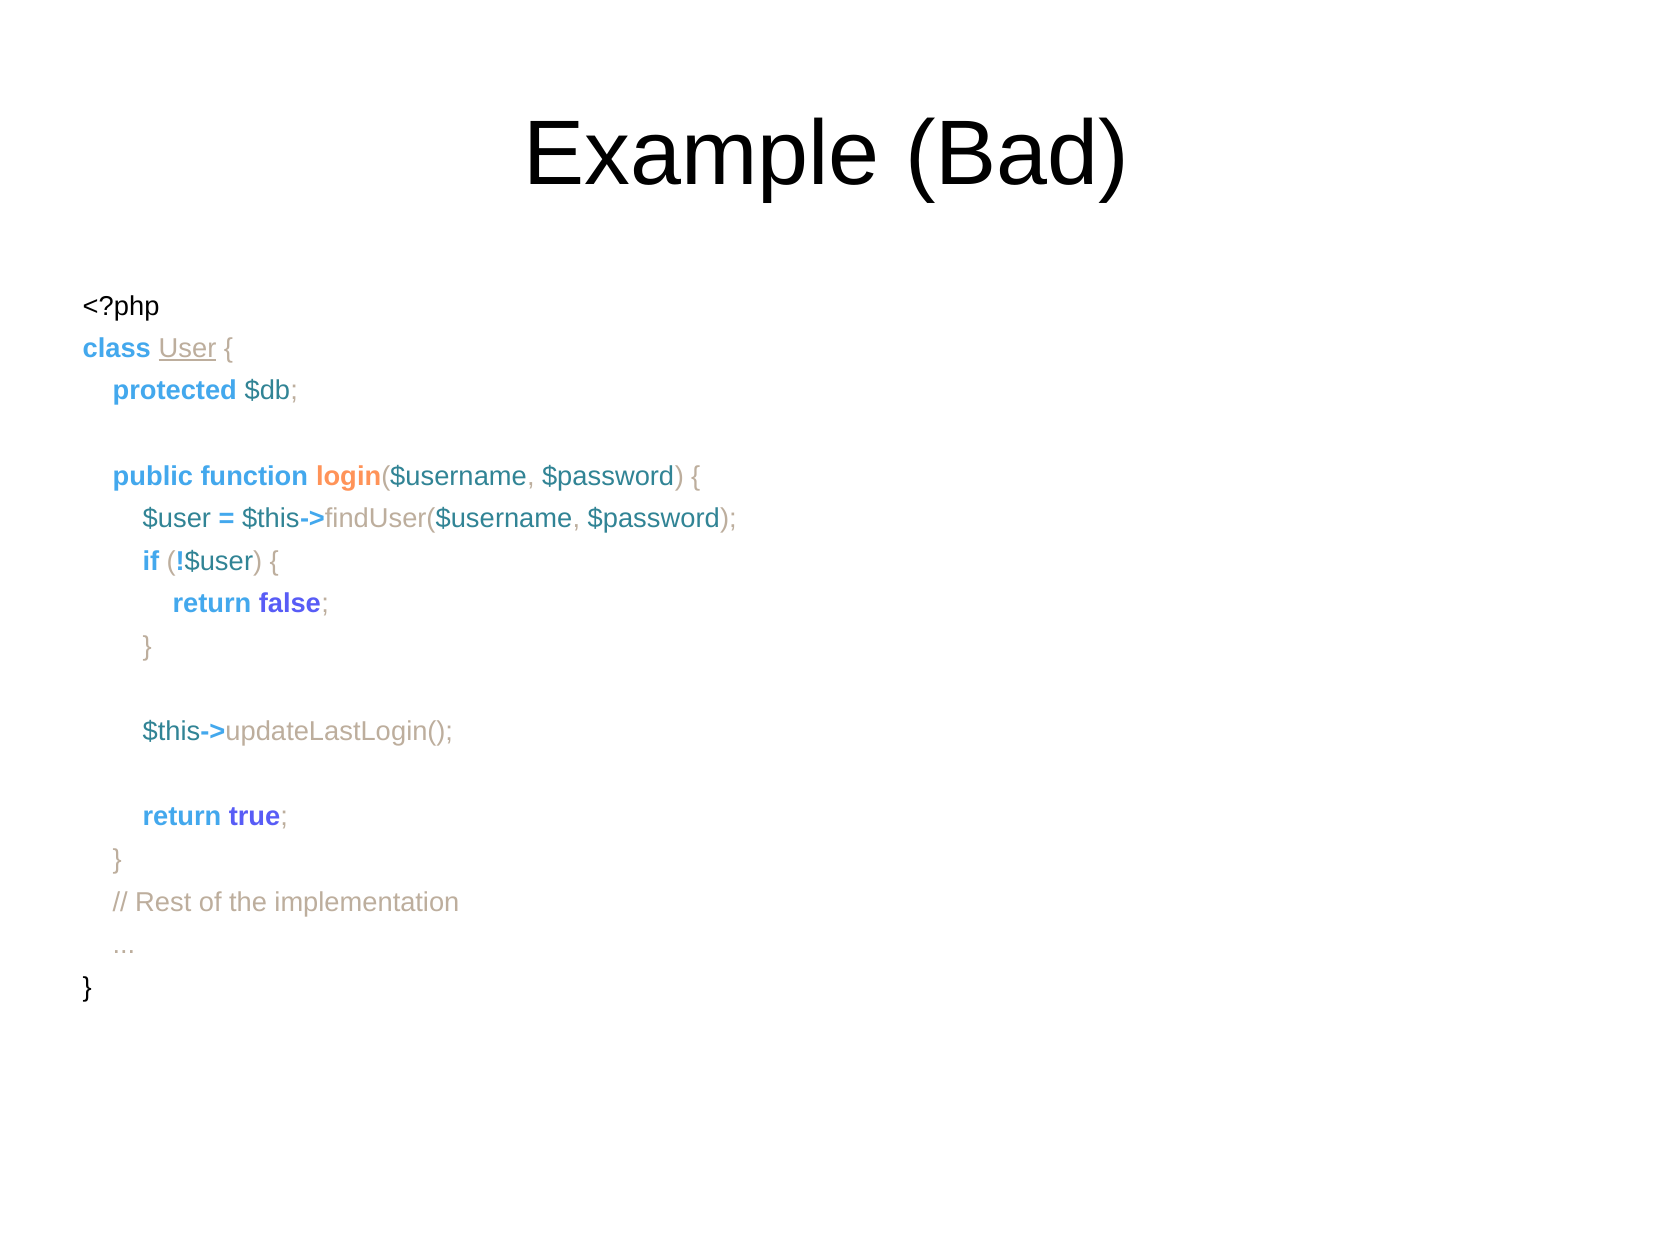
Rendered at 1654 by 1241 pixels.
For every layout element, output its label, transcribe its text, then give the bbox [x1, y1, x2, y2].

list <?php class User { protected $db; public function login($username, $password) { $user = $this->findUser($username, $password); if (!$user) { return false; } $this->updateLastLogin(); return true; } // Rest of the implementation ... } [82, 290, 1571, 1010]
title Example (Bad) [82, 49, 1571, 257]
